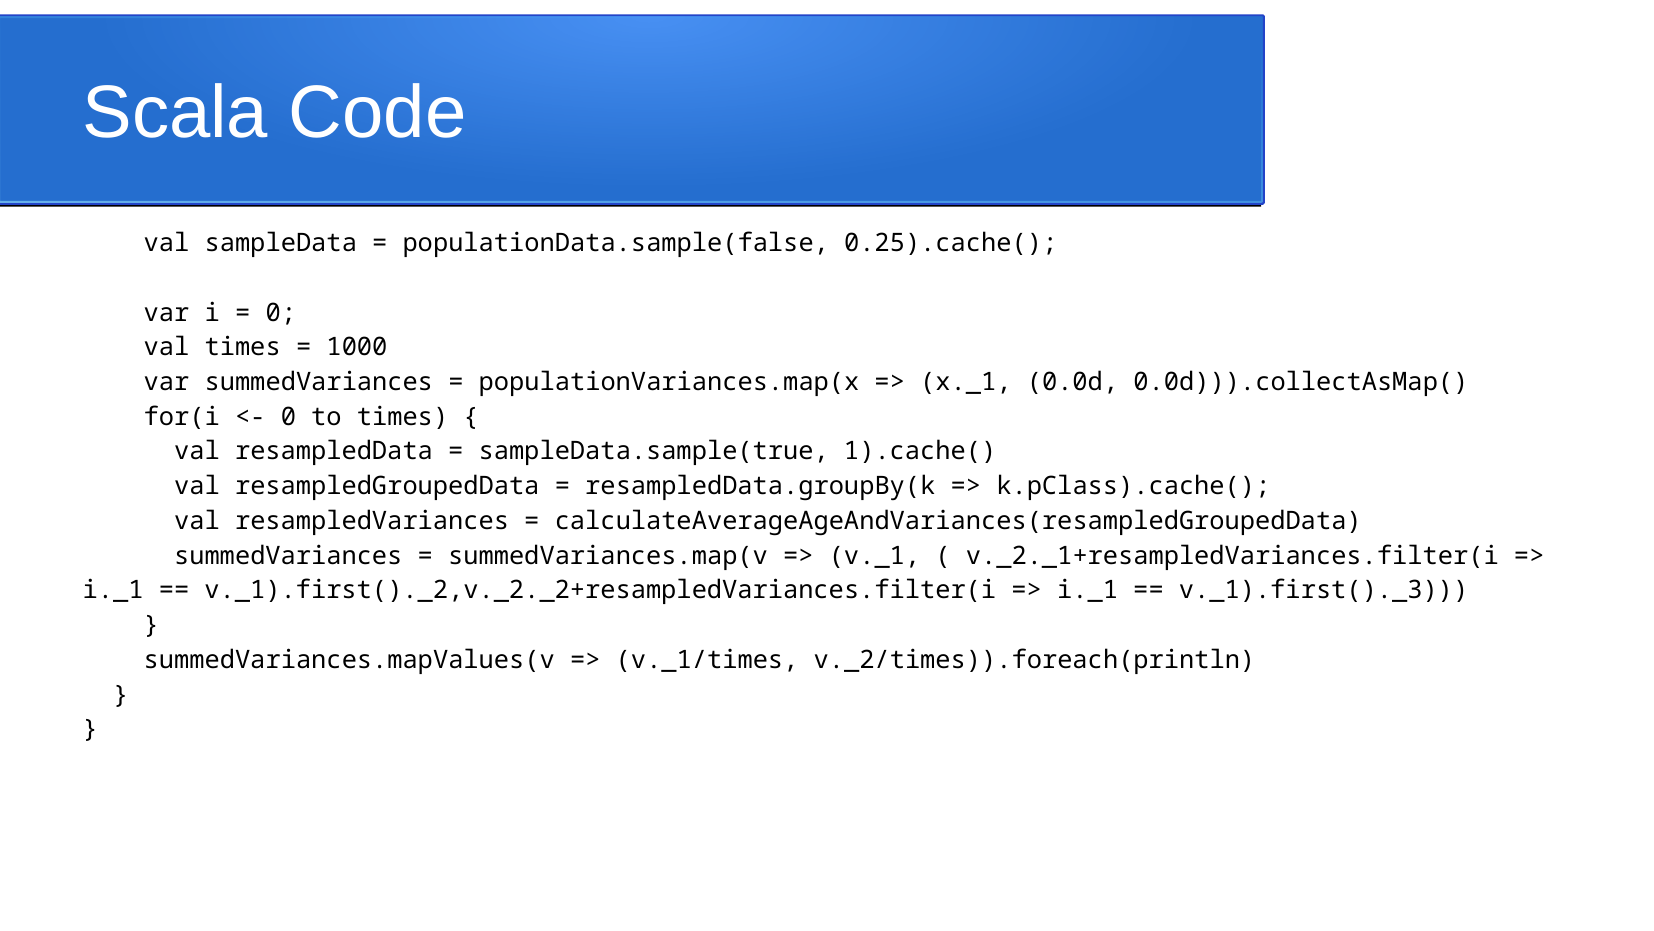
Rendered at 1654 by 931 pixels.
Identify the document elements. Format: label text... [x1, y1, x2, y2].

list val sampleData = populationData.sample(false, 0.25).cache(); var i = 0; val times = 1000 var summedVariances = populationVariances.map(x => (x._1, (0.0d, 0.0d))).collectAsMap() for(i <- 0 to times) { val resampledData = sampleData.sample(true, 1).cache() val resampledGroupedData = resampledData.groupBy(k => k.pClass).cache(); val resampledVariances = calculateAverageAgeAndVariances(resampledGroupedData) summedVariances = summedVariances.map(v => (v._1, ( v._2._1+resampledVariances.filter(i => i._1 == v._1).first()._2,v._2._2+resampledVariances.filter(i => i._1 == v._1).first()._3))) } summedVariances.mapValues(v => (v._1/times, v._2/times)).foreach(println) } } [82, 224, 1571, 764]
title Scala Code [82, 35, 1235, 189]
